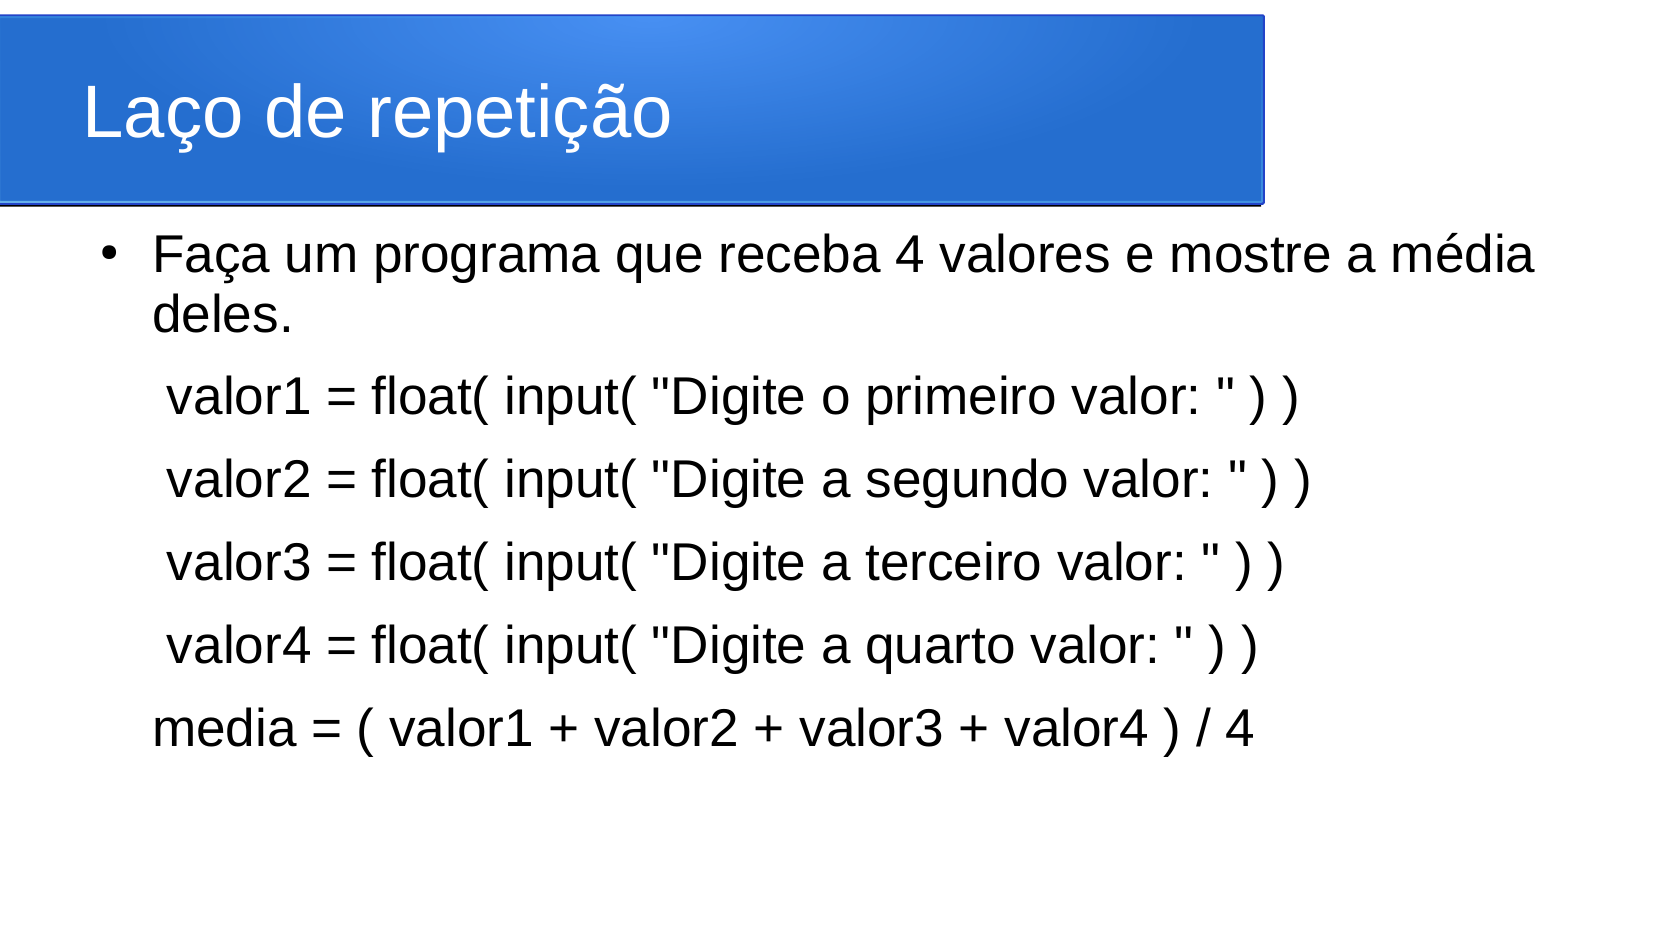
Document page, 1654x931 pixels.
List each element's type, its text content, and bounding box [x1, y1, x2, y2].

list Faça um programa que receba 4 valores e mostre a média deles. valor1 = float( input( "Digite o primeiro valor: " ) ) valor2 = float( input( "Digite a segundo valor: " ) ) valor3 = float( input( "Digite a terceiro valor: " ) ) valor4 = float( input( "Digite a quarto valor: " ) ) media = ( valor1 + valor2 + valor3 + valor4 ) / 4 [82, 224, 1571, 764]
title Laço de repetição [82, 35, 1235, 189]
